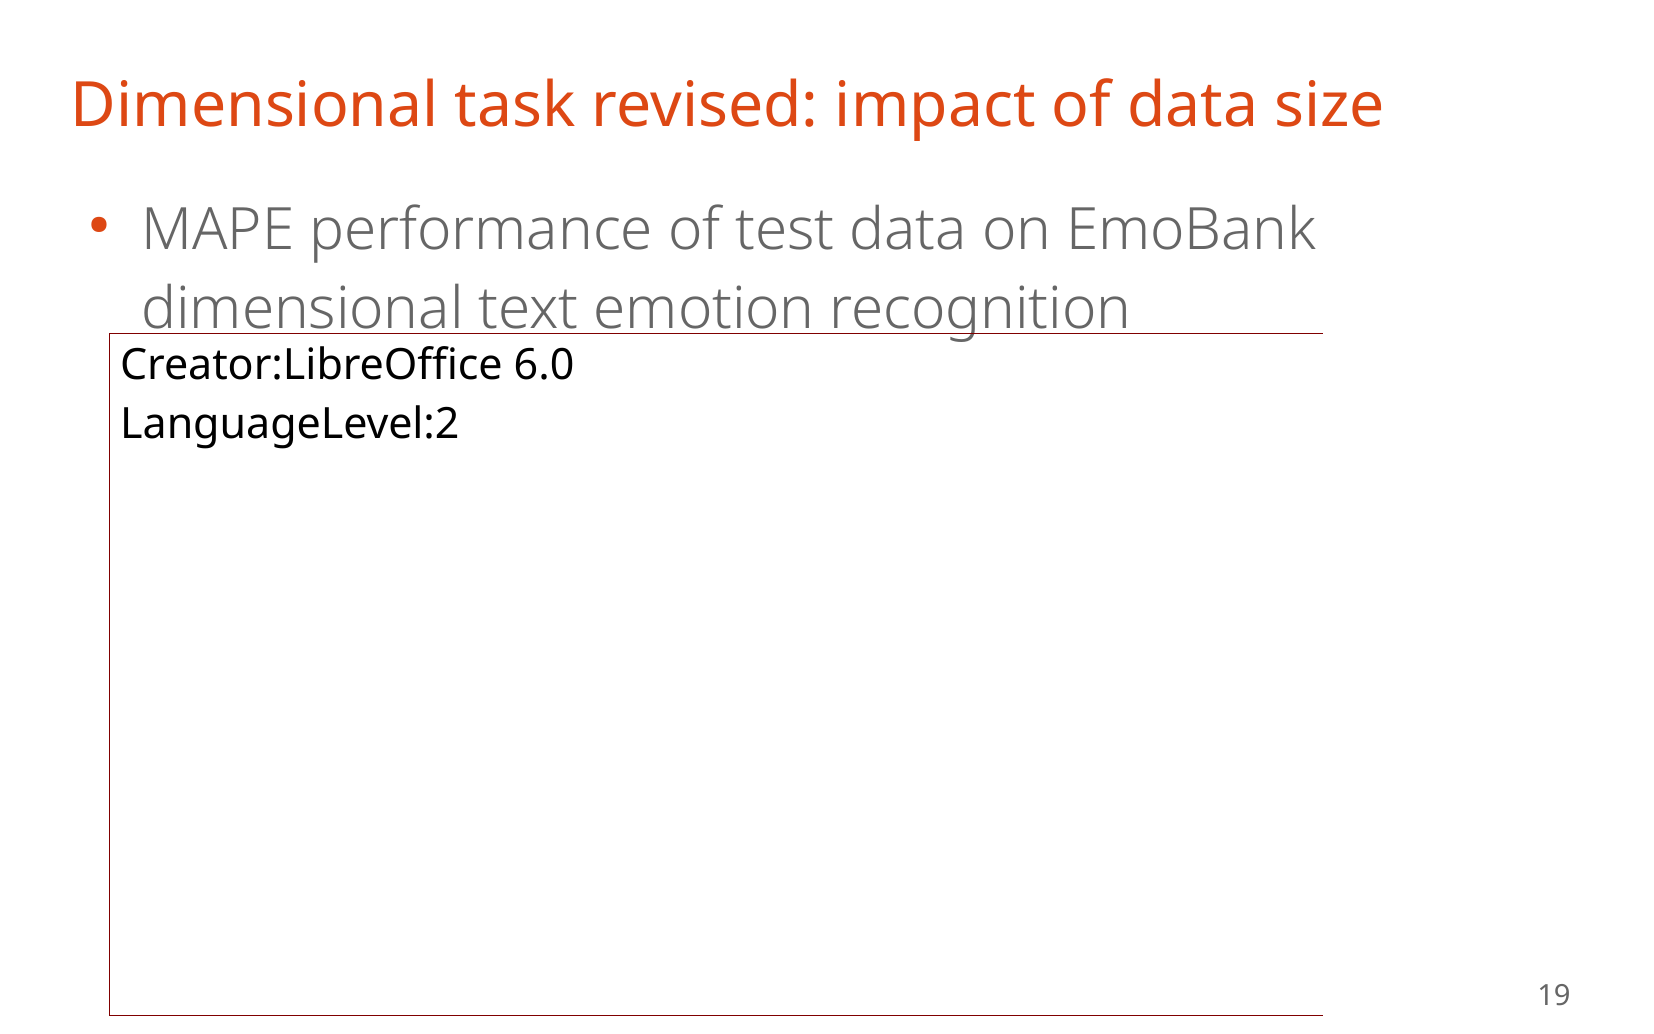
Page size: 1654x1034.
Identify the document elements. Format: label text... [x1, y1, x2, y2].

list MAPE performance of test data on EmoBank dimensional text emotion recognition [70, 186, 1518, 916]
title Dimensional task revised: impact of data size [70, 49, 1518, 155]
picture [106, 330, 1323, 1016]
